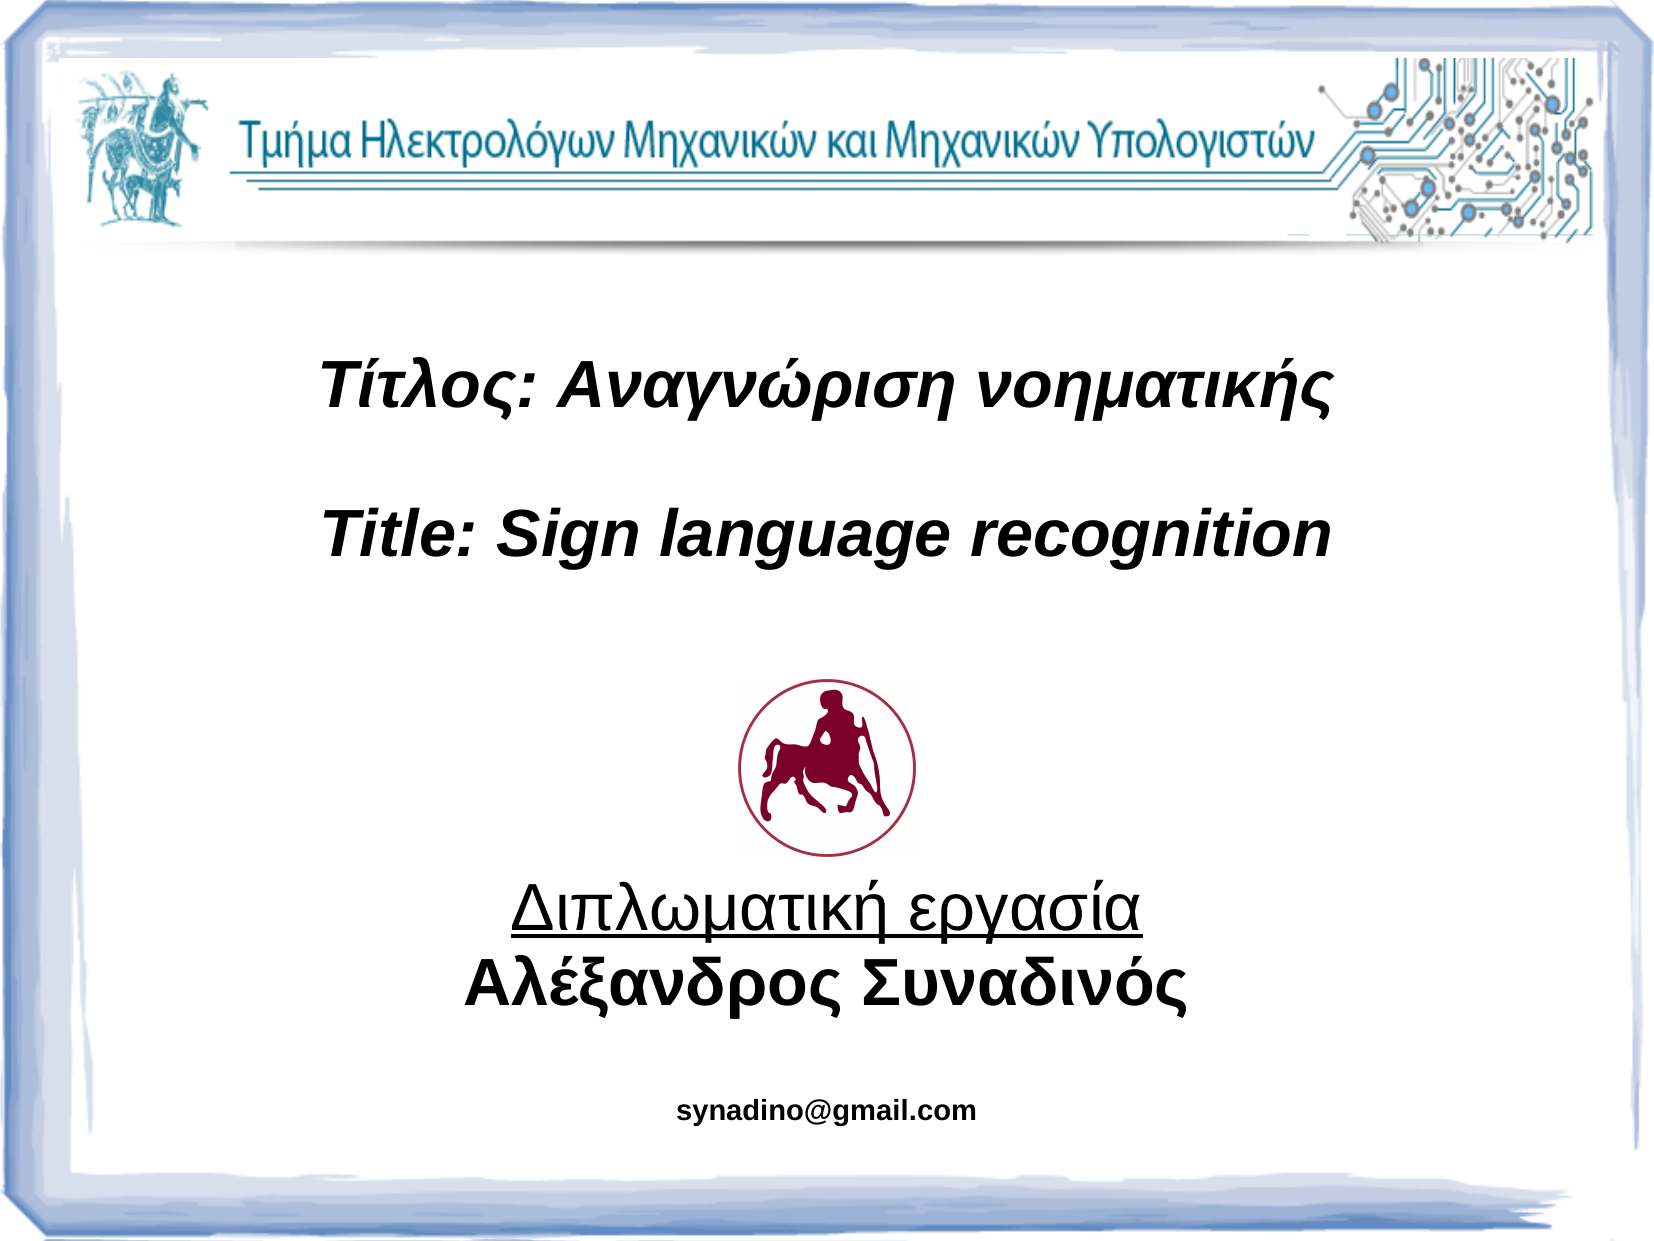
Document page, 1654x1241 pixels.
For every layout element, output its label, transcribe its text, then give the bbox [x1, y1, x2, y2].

subtitle Τίτλος: Αναγνώριση νοηματικής Title: Sign language recognition Διπλωματική εργασία Αλέξανδρος Συναδινός synadino@gmail.com [82, 271, 1571, 1128]
picture [0, 0, 1654, 1241]
